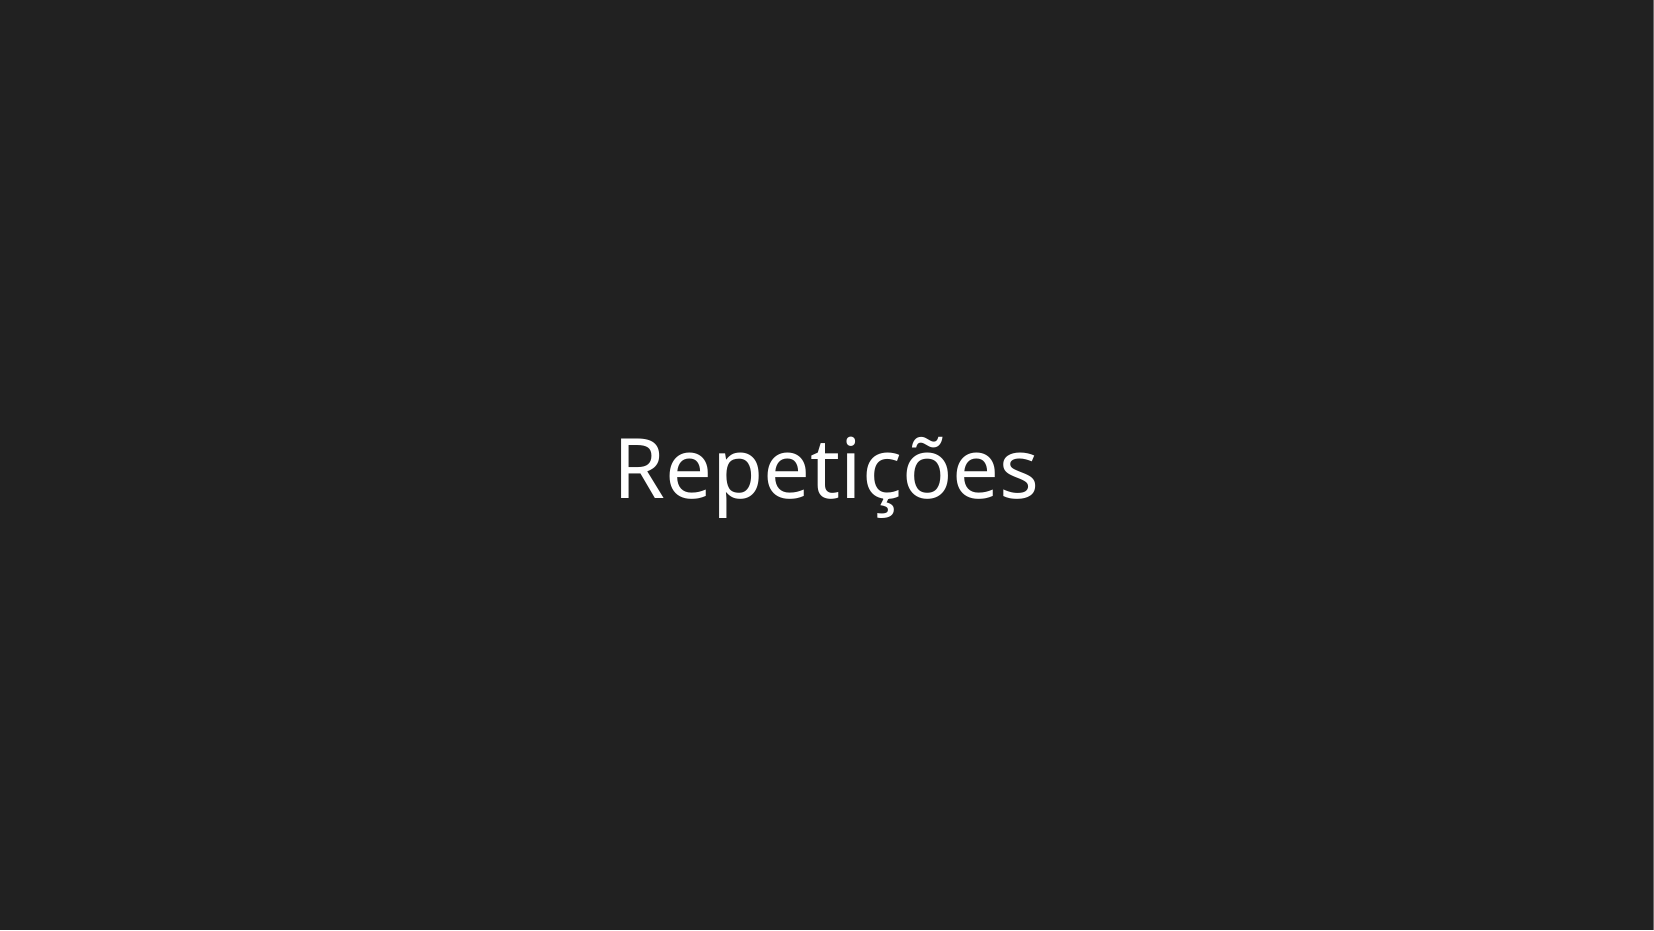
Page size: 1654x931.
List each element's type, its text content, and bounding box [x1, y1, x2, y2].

title Repetições [56, 388, 1598, 542]
